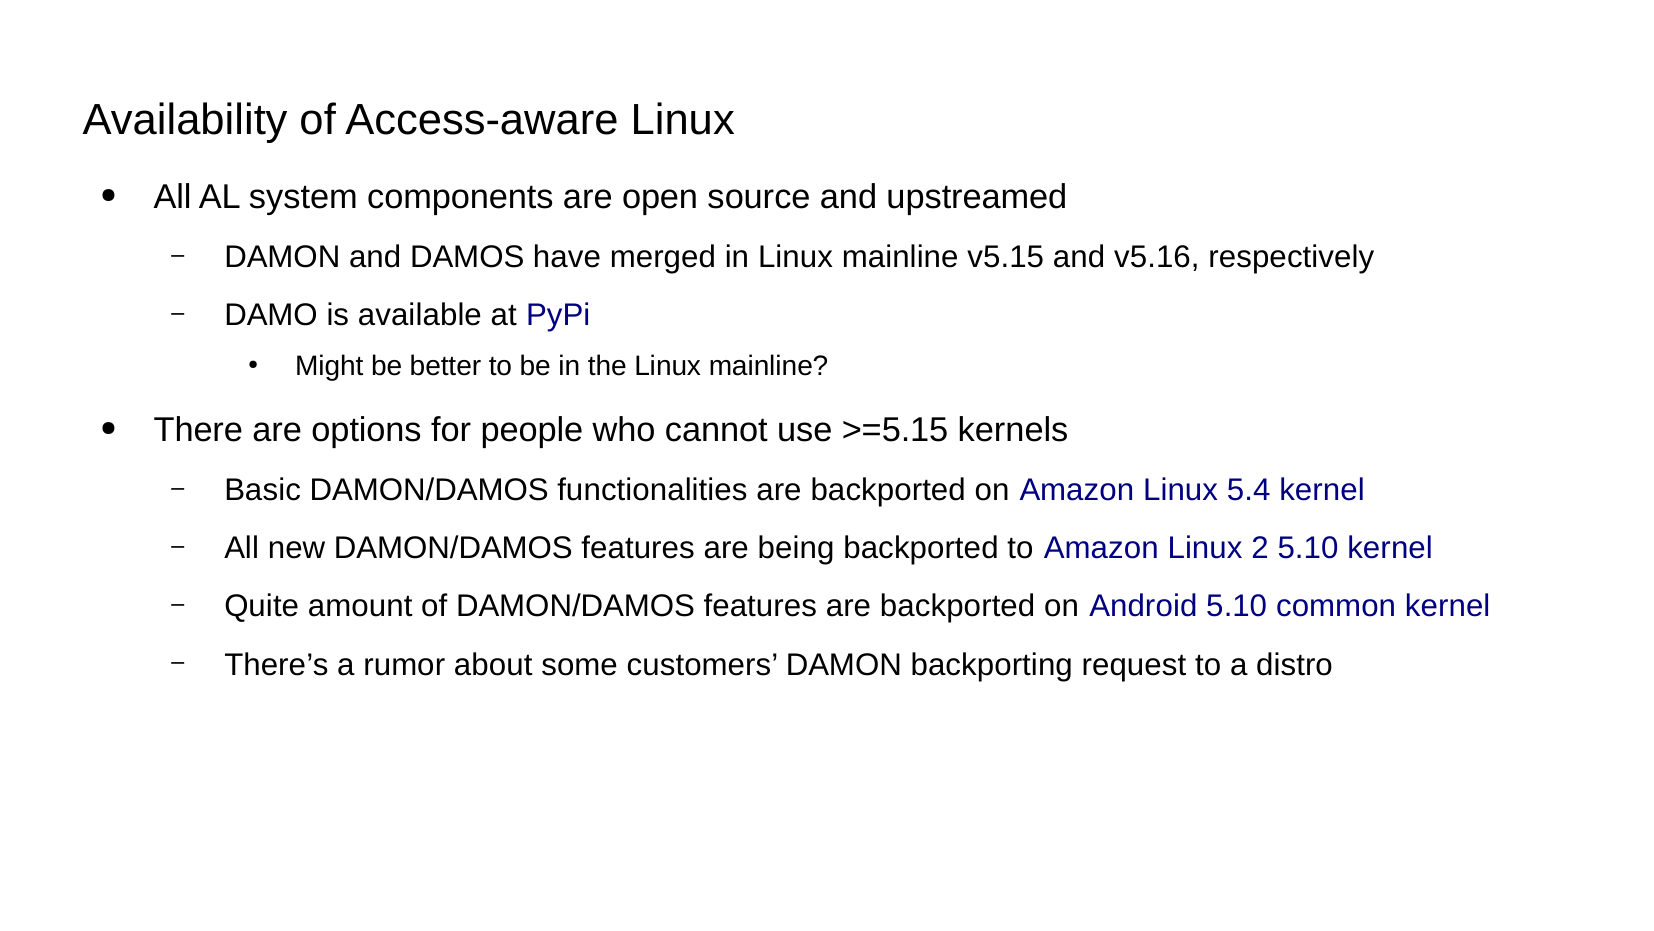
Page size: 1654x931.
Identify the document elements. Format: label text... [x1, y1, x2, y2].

title Availability of Access-aware Linux [82, 81, 1571, 157]
list All AL system components are open source and upstreamed DAMON and DAMOS have merged in Linux mainline v5.15 and v5.16, respectively DAMO is available at PyPi Might be better to be in the Linux mainline? There are options for people who cannot use >=5.15 kernels Basic DAMON/DAMOS functionalities are backported on Amazon Linux 5.4 kernel All new DAMON/DAMOS features are being backported to Amazon Linux 2 5.10 kernel Quite amount of DAMON/DAMOS features are backported on Android 5.10 common kernel There’s a rumor about some customers’ DAMON backporting request to a distro [82, 177, 1571, 833]
